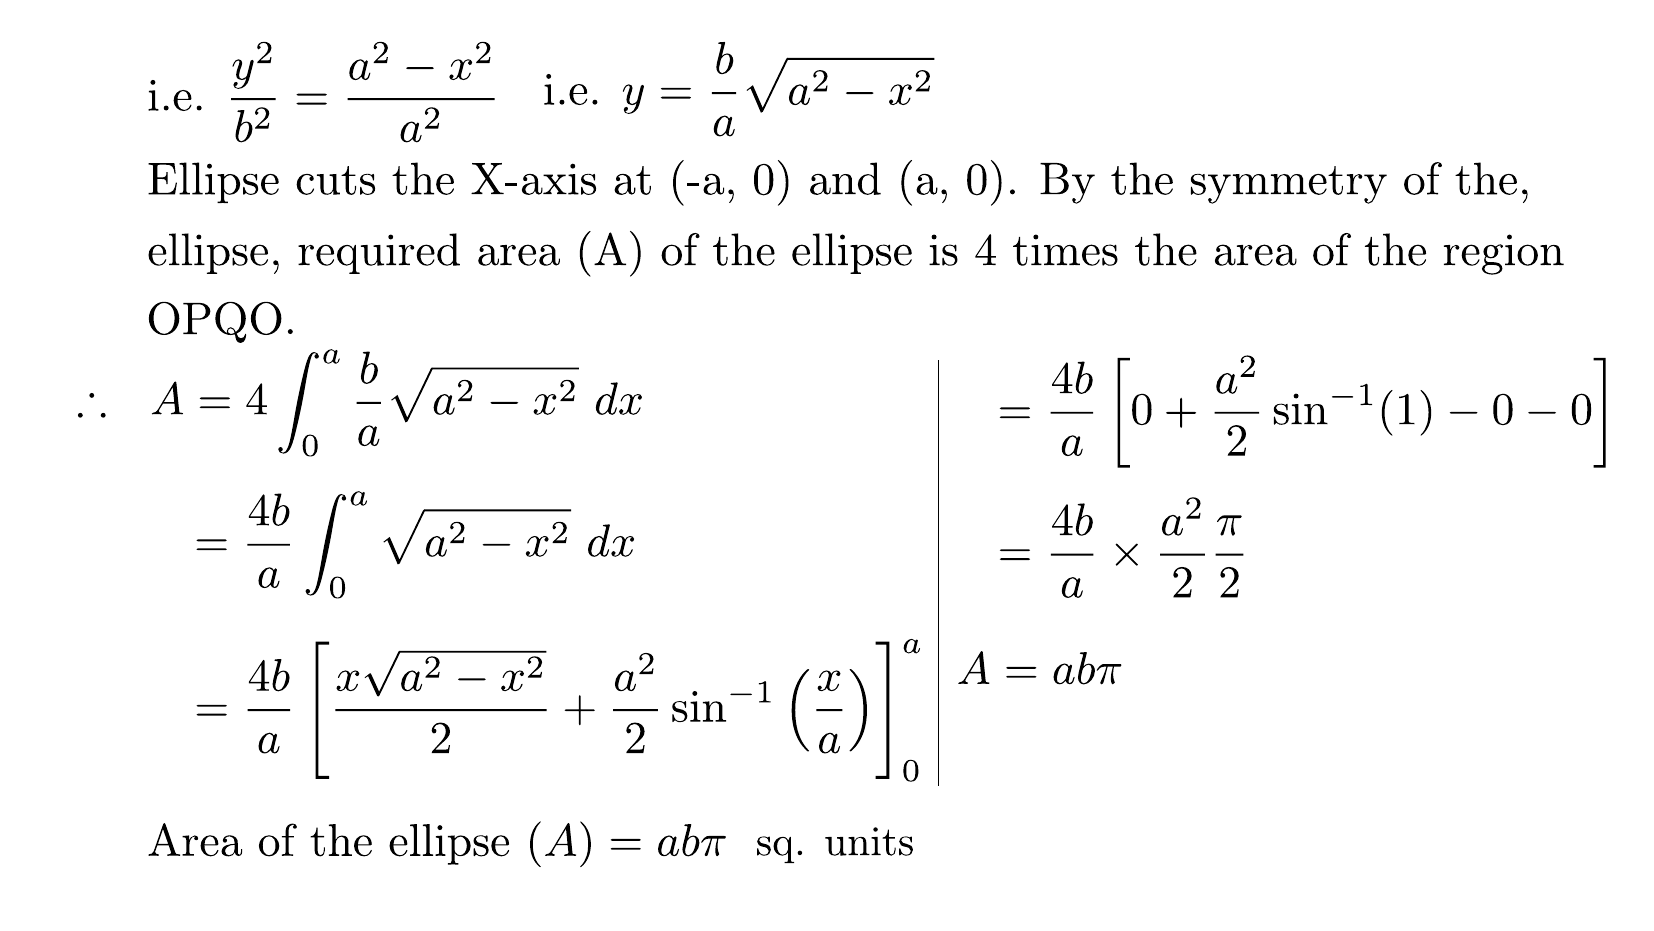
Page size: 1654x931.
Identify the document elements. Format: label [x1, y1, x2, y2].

text_box [196, 638, 921, 782]
text_box [958, 651, 1122, 685]
text_box [544, 41, 935, 137]
text_box [148, 821, 726, 868]
text_box [148, 41, 495, 143]
text_box [148, 230, 1564, 277]
text_box [757, 827, 913, 864]
text_box [77, 349, 642, 457]
text_box [148, 301, 293, 343]
text_box [196, 491, 635, 599]
text_box [999, 355, 1606, 468]
title [47, 37, 1607, 910]
text_box [148, 159, 1528, 206]
text_box [999, 497, 1244, 598]
